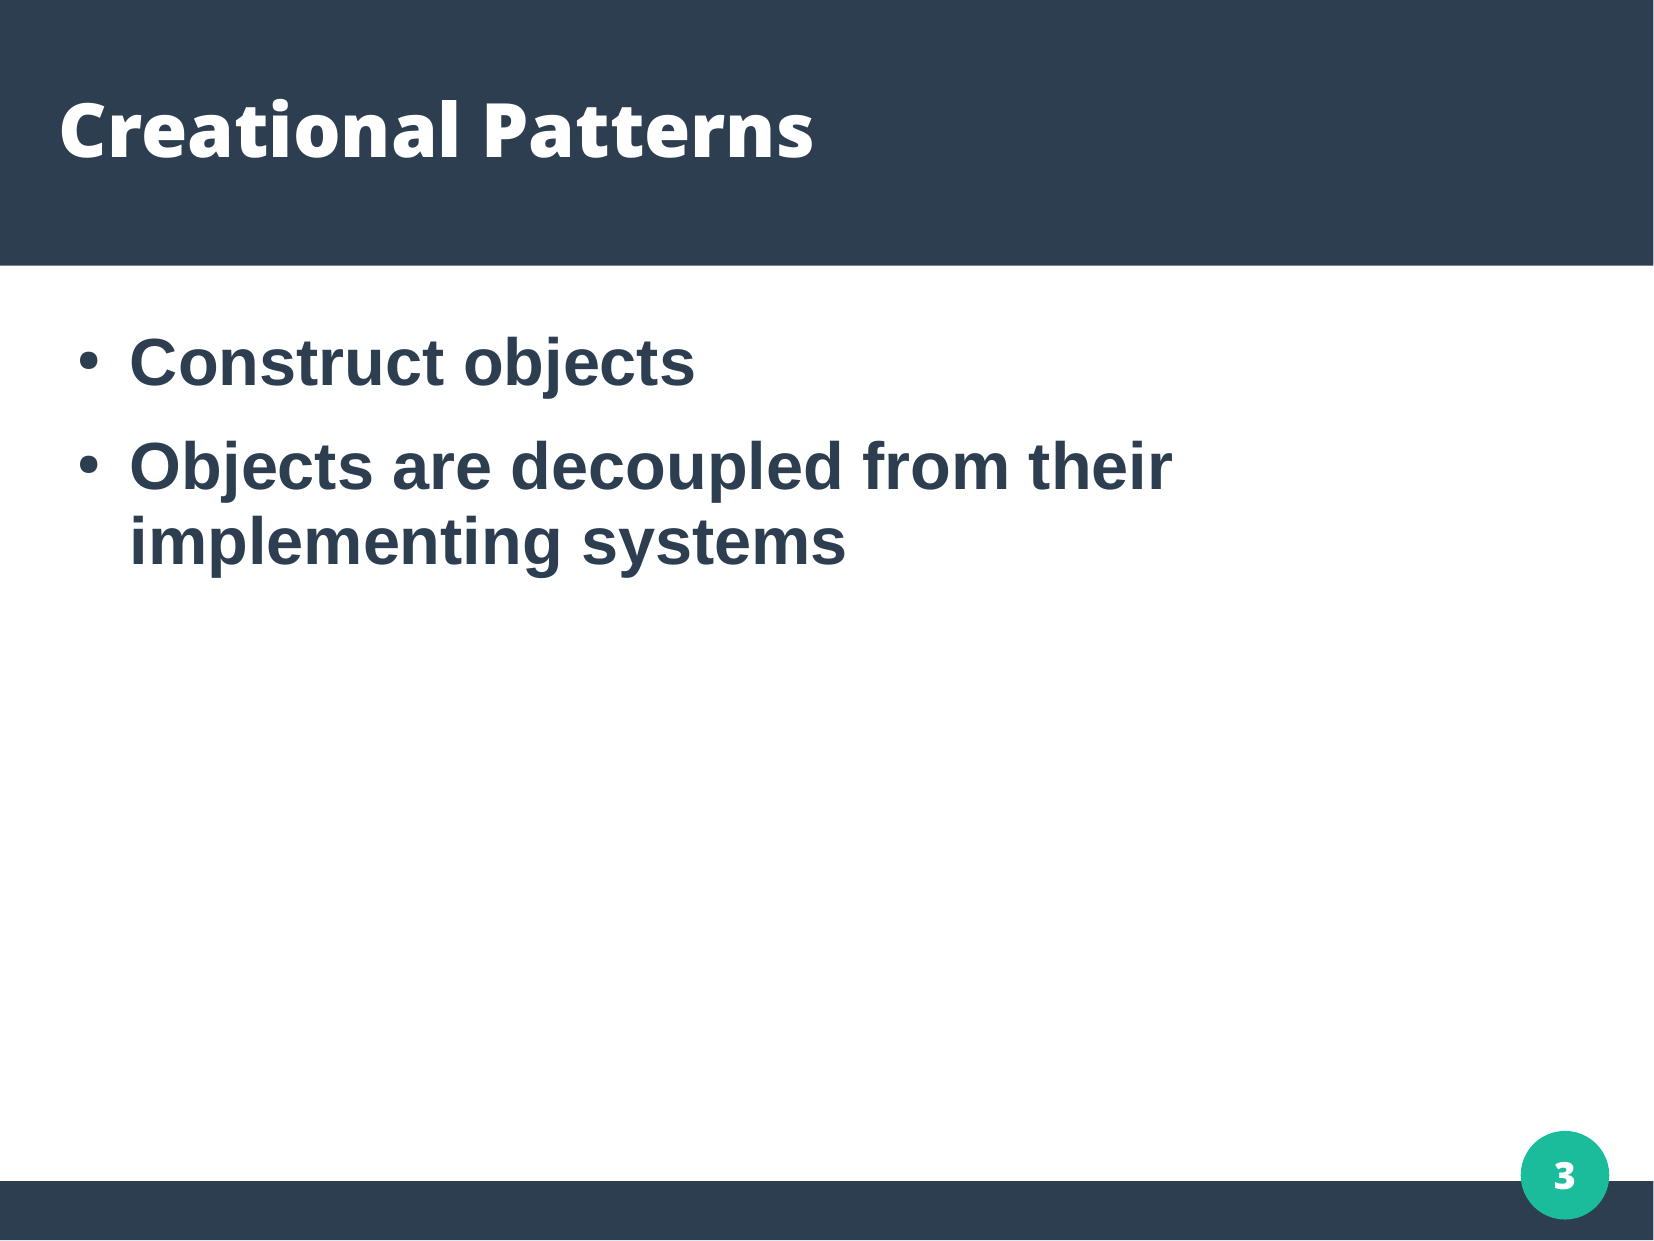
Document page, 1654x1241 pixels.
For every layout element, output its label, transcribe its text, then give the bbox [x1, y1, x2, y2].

list Construct objects Objects are decoupled from their implementing systems [59, 324, 1595, 1152]
title Creational Patterns [59, 49, 1595, 207]
